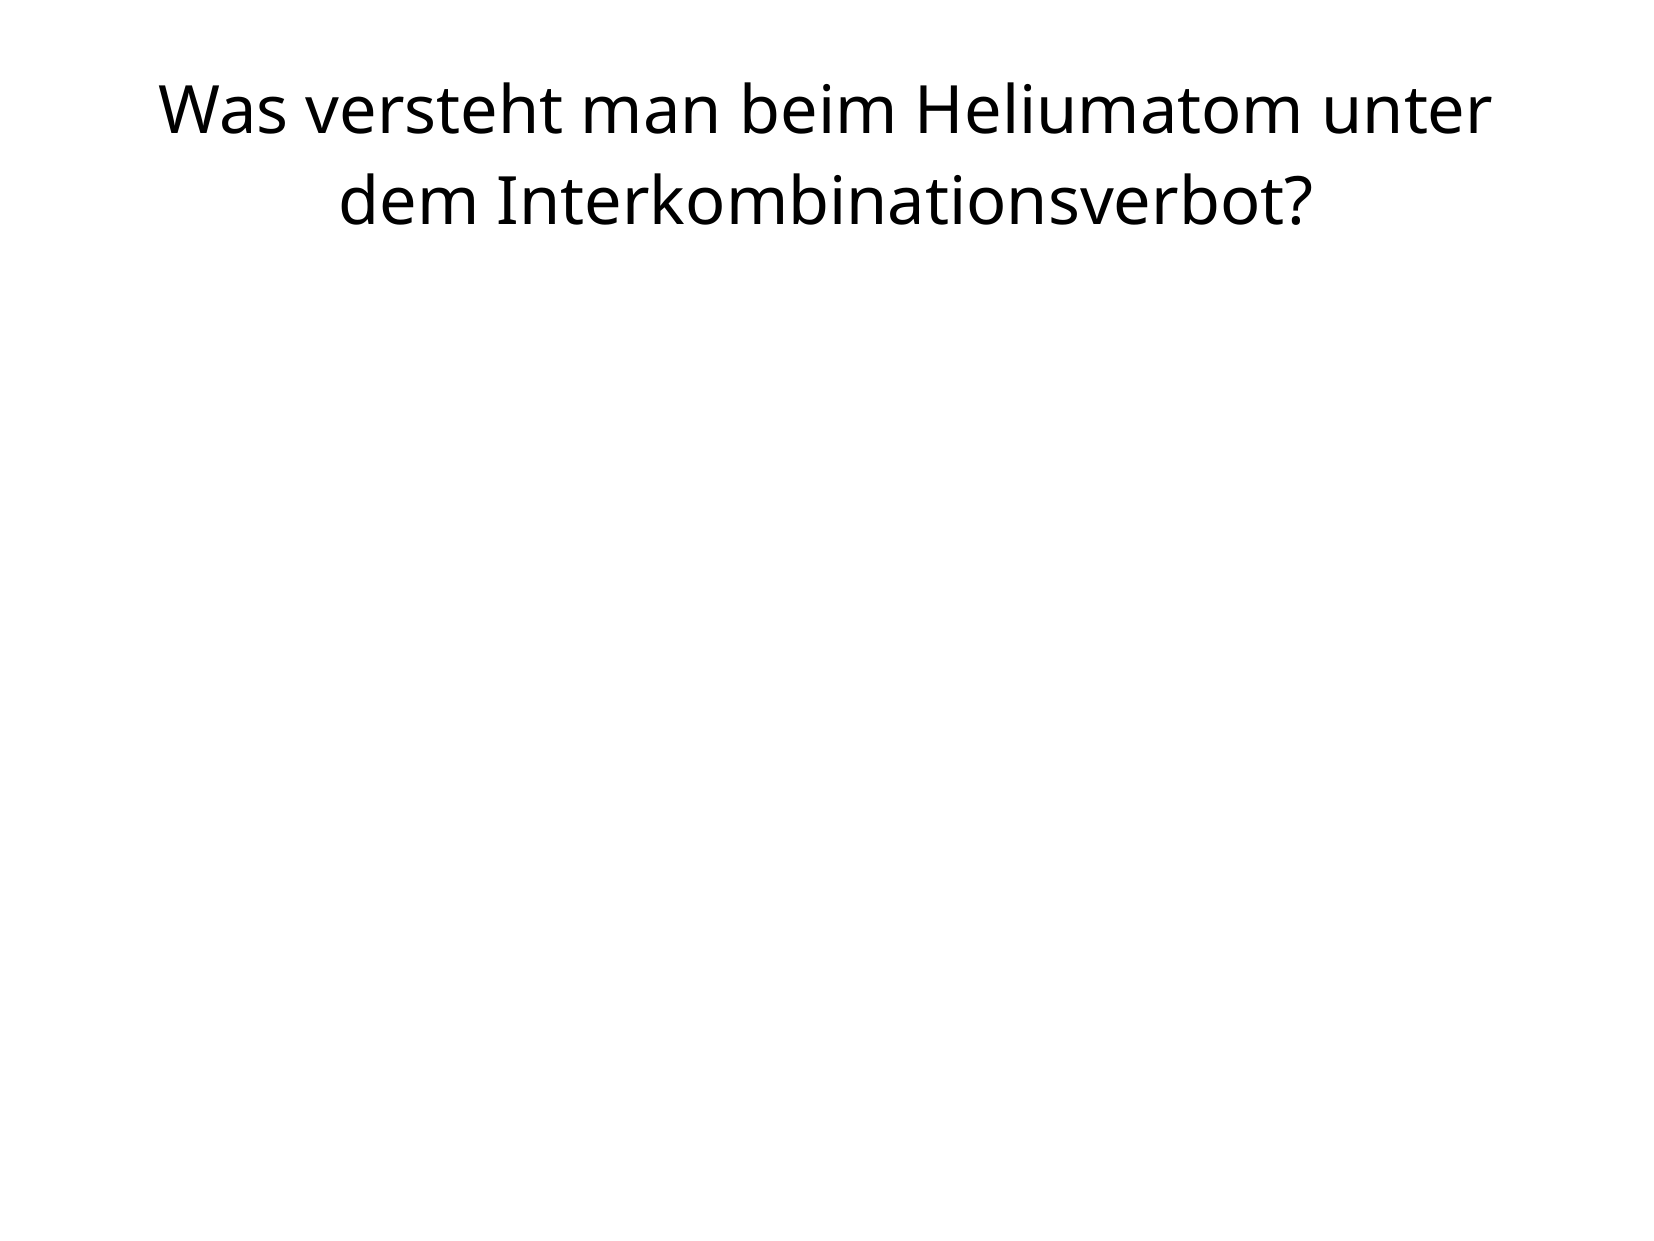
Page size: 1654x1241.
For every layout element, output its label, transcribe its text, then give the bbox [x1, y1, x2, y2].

title Was versteht man beim Heliumatom unter dem Interkombinationsverbot? [82, 49, 1571, 257]
